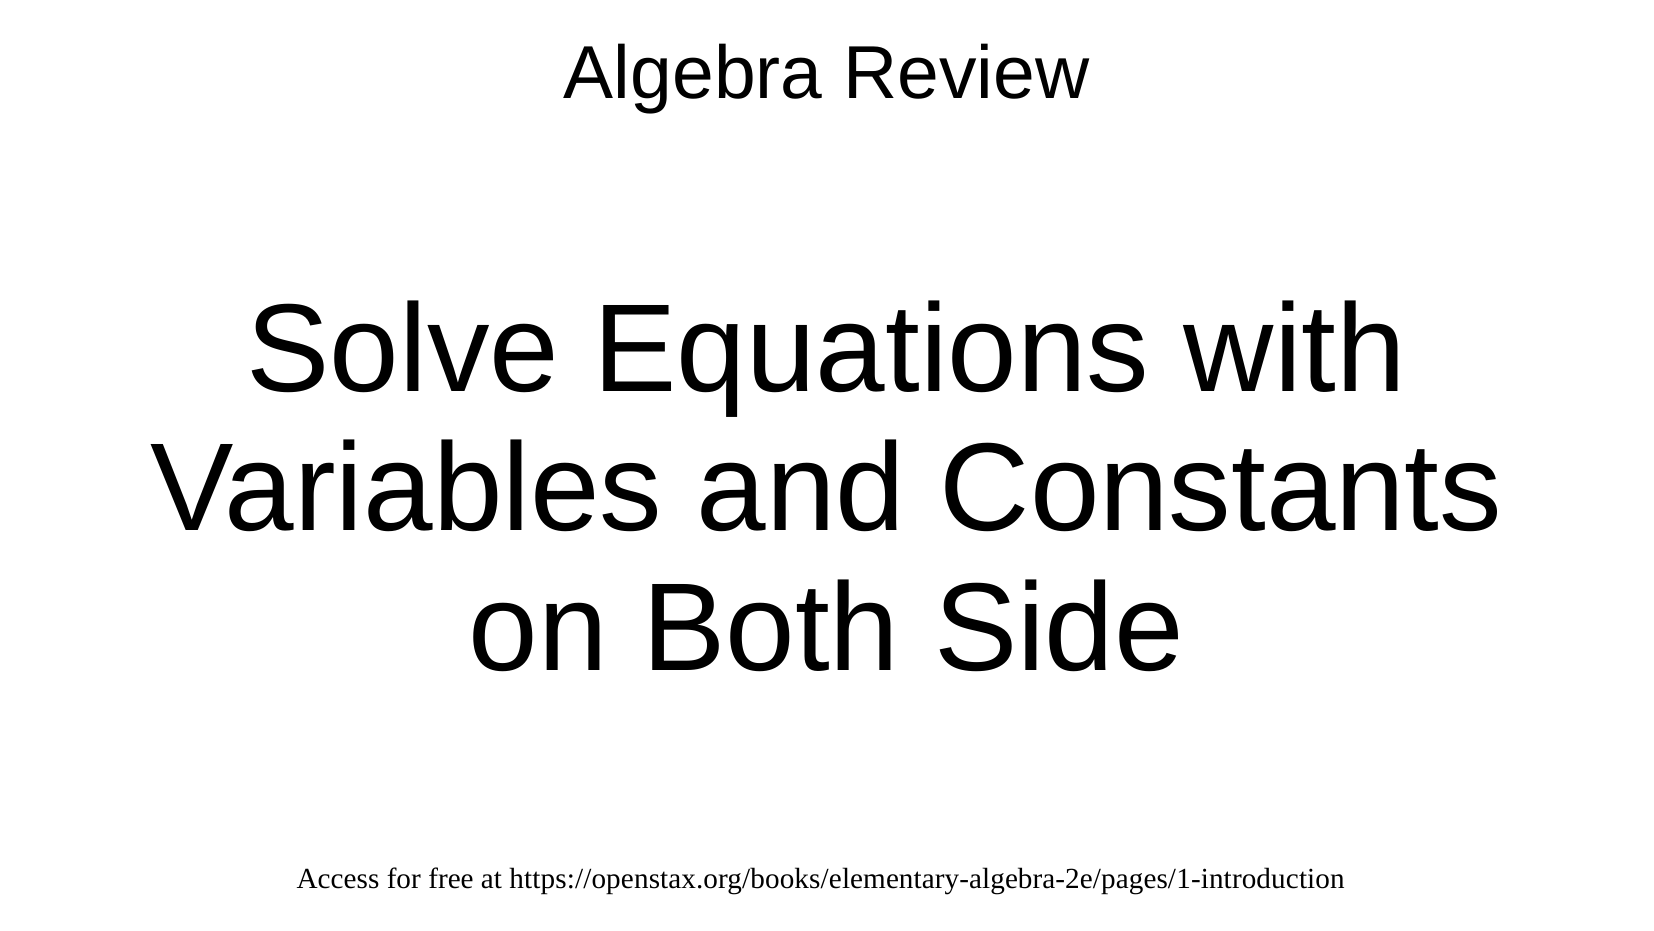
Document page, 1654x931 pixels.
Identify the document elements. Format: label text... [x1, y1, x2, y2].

title Algebra Review [82, 18, 1571, 112]
subtitle Solve Equations with Variables and Constants on Both Side [82, 112, 1571, 863]
